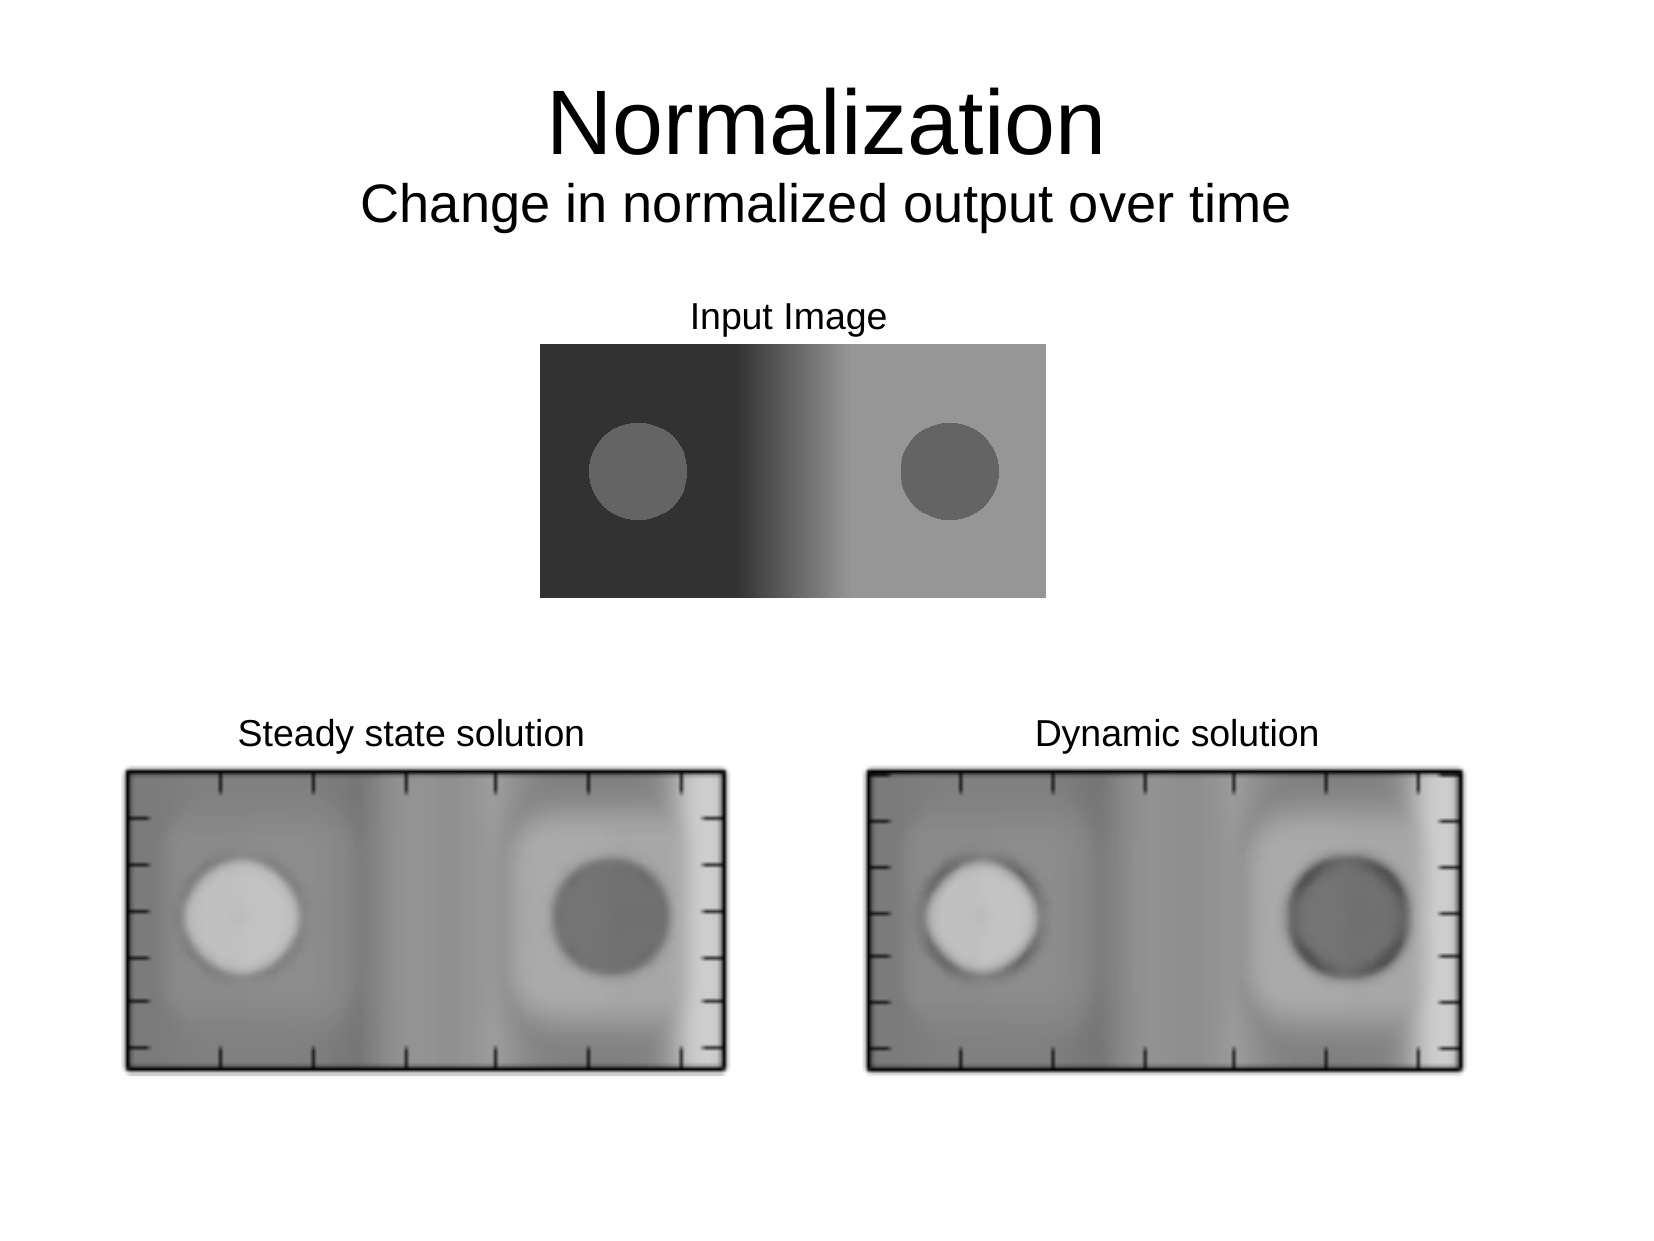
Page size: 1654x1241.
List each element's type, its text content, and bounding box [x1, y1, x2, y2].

picture [120, 764, 738, 1076]
picture [540, 344, 1046, 598]
text_box Dynamic solution [1020, 705, 1654, 841]
text_box Input Image [675, 288, 903, 346]
title Normalization Change in normalized output over time [82, 49, 1571, 257]
text_box Steady state solution [222, 705, 601, 762]
picture [861, 764, 1471, 1081]
